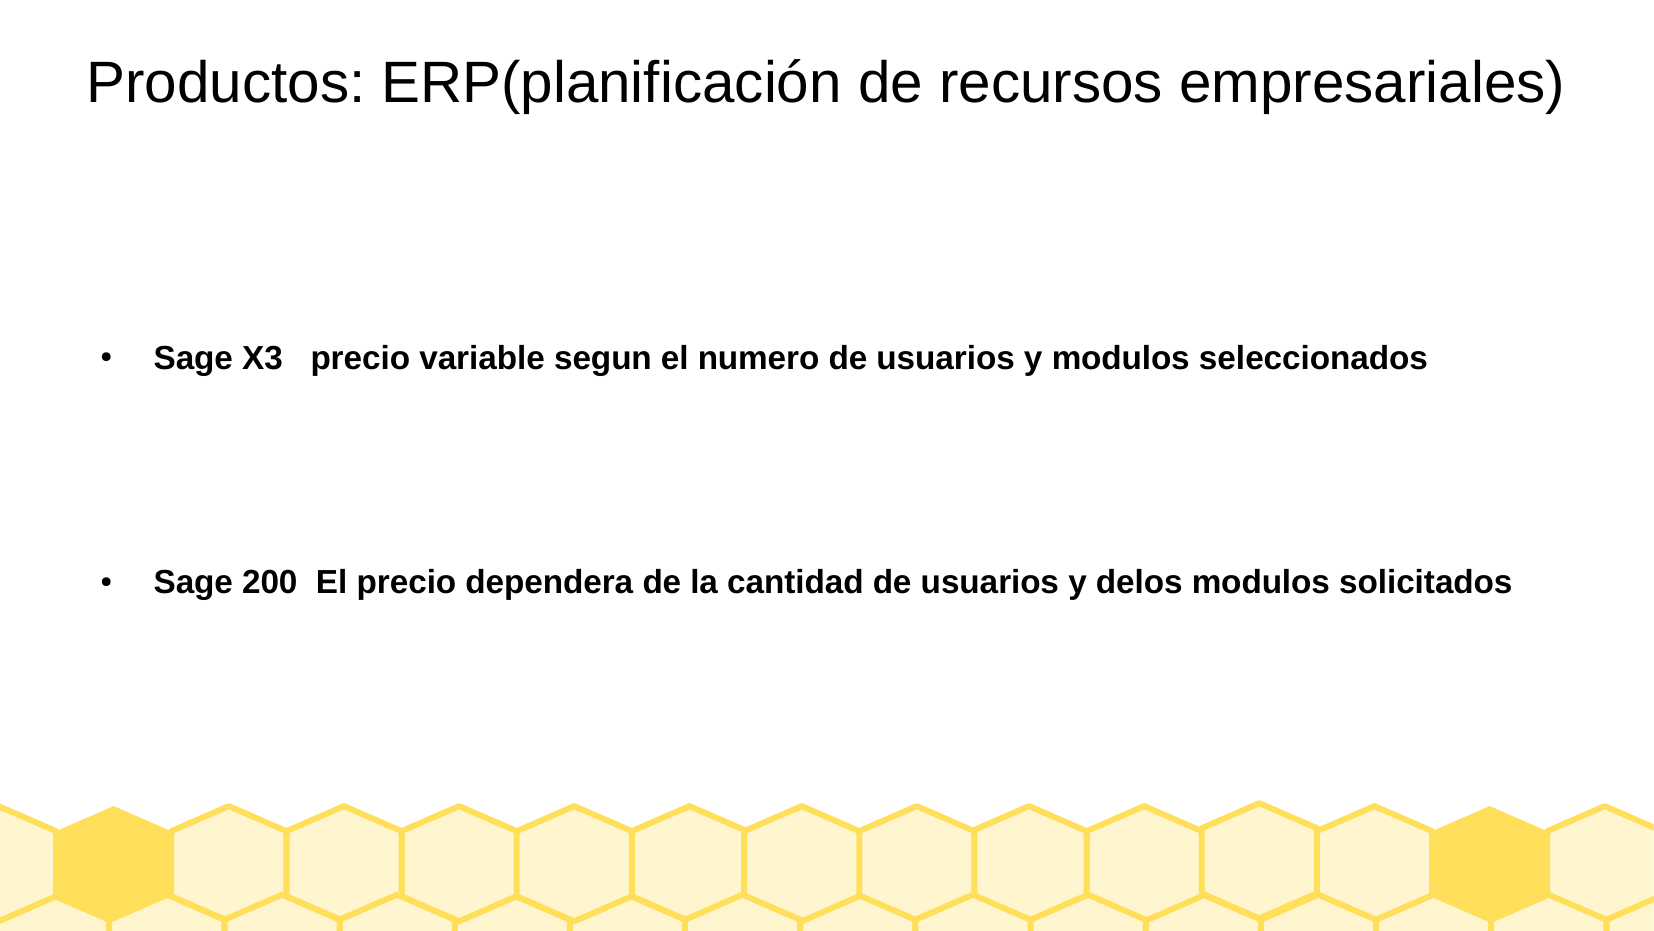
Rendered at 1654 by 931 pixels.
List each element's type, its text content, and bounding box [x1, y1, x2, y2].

title Productos: ERP(planificación de recursos empresariales) [82, 37, 1571, 193]
list Sage X3 precio variable segun el numero de usuarios y modulos seleccionados Sage 200 El precio dependera de la cantidad de usuarios y delos modulos solicitados [82, 217, 1571, 758]
